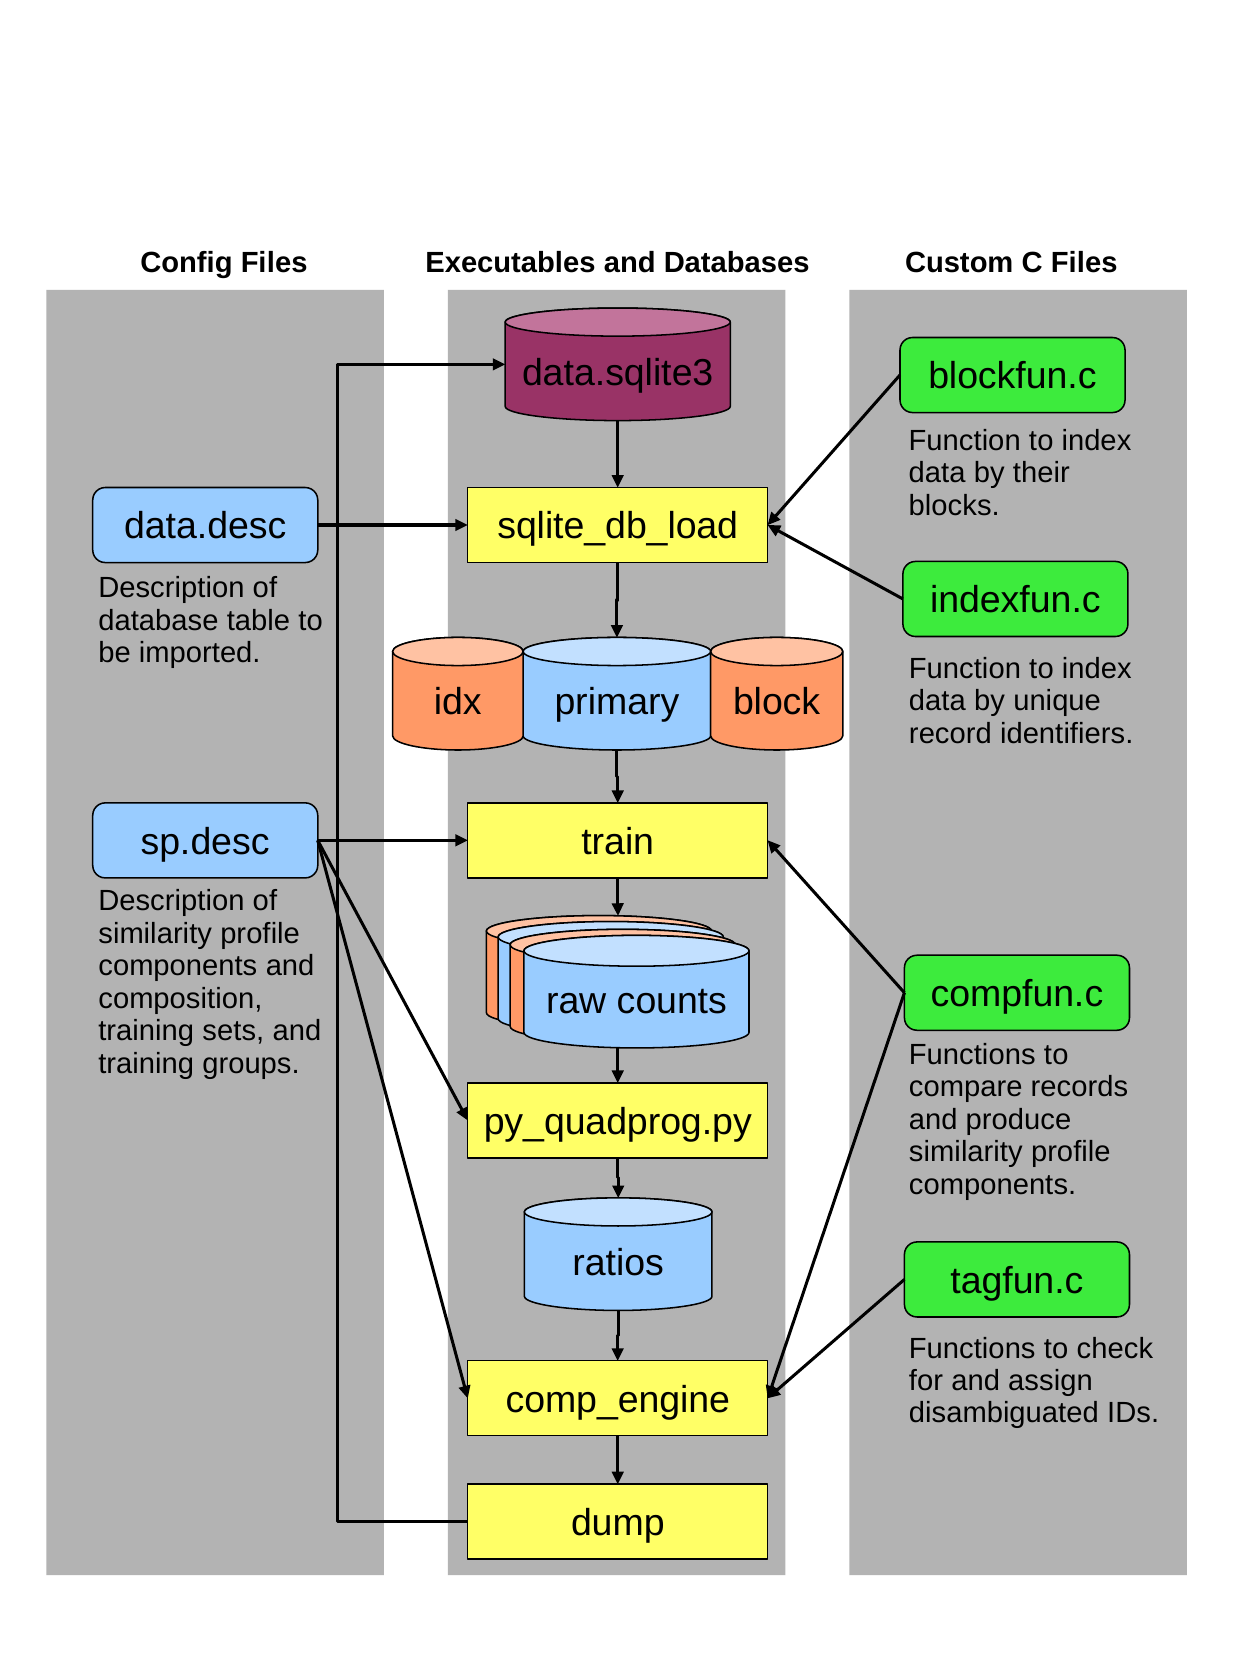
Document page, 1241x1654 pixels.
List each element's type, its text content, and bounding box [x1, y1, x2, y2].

text_box raw counts [523, 951, 749, 1048]
text_box [447, 526, 616, 649]
text_box [340, 527, 384, 839]
text_box [447, 842, 617, 1108]
text_box indexfun.c [902, 561, 1128, 637]
text_box ratios [524, 1214, 712, 1311]
text_box [771, 508, 786, 532]
text_box Config Files [92, 237, 356, 295]
text_box [447, 1386, 786, 1576]
text_box [340, 959, 384, 1520]
text_box [447, 738, 616, 839]
text_box Custom C Files [842, 237, 1181, 285]
text_box [447, 1331, 617, 1520]
text_box py_quadprog.py [467, 1082, 768, 1158]
text_box [849, 935, 902, 1149]
text_box [849, 1032, 1187, 1576]
text_box [849, 289, 1187, 1028]
text_box [46, 289, 384, 1576]
text_box Description of similarity profile components and composition, training sets, and training groups. [83, 875, 347, 1087]
text_box comp_engine [467, 1360, 768, 1436]
text_box [325, 860, 334, 875]
text_box [774, 1352, 786, 1387]
text_box Function to index data by their blocks. [893, 414, 1157, 528]
text_box compfun.c [904, 955, 1130, 1028]
text_box dump [467, 1484, 768, 1560]
text_box Functions to check for and assign disambiguated IDs. [894, 1322, 1181, 1436]
text_box Executables and Databases [355, 237, 881, 292]
text_box [619, 846, 786, 1385]
text_box Description of database table to be imported. [83, 562, 347, 676]
text_box [315, 851, 325, 875]
text_box [447, 1087, 617, 1385]
text_box block [710, 653, 843, 751]
text_box [340, 842, 384, 959]
text_box [347, 901, 384, 1077]
text_box train [467, 802, 768, 878]
text_box primary [523, 655, 711, 750]
text_box tagfun.c [904, 1241, 1130, 1317]
text_box data.sqlite3 [505, 323, 731, 421]
text_box Function to index data by unique record identifiers. [894, 642, 1157, 756]
text_box sqlite_db_load [467, 487, 768, 563]
text_box idx [392, 652, 524, 751]
text_box [618, 738, 786, 857]
text_box sp.desc [92, 802, 318, 875]
text_box [447, 365, 616, 524]
text_box Functions to compare records and produce similarity profile components. [894, 1028, 1201, 1208]
text_box data.desc [92, 487, 318, 562]
text_box [312, 527, 337, 562]
text_box blockfun.c [900, 337, 1126, 413]
text_box [447, 292, 786, 520]
text_box [895, 1002, 908, 1028]
text_box [321, 842, 337, 871]
text_box [618, 527, 786, 649]
text_box [340, 366, 384, 523]
